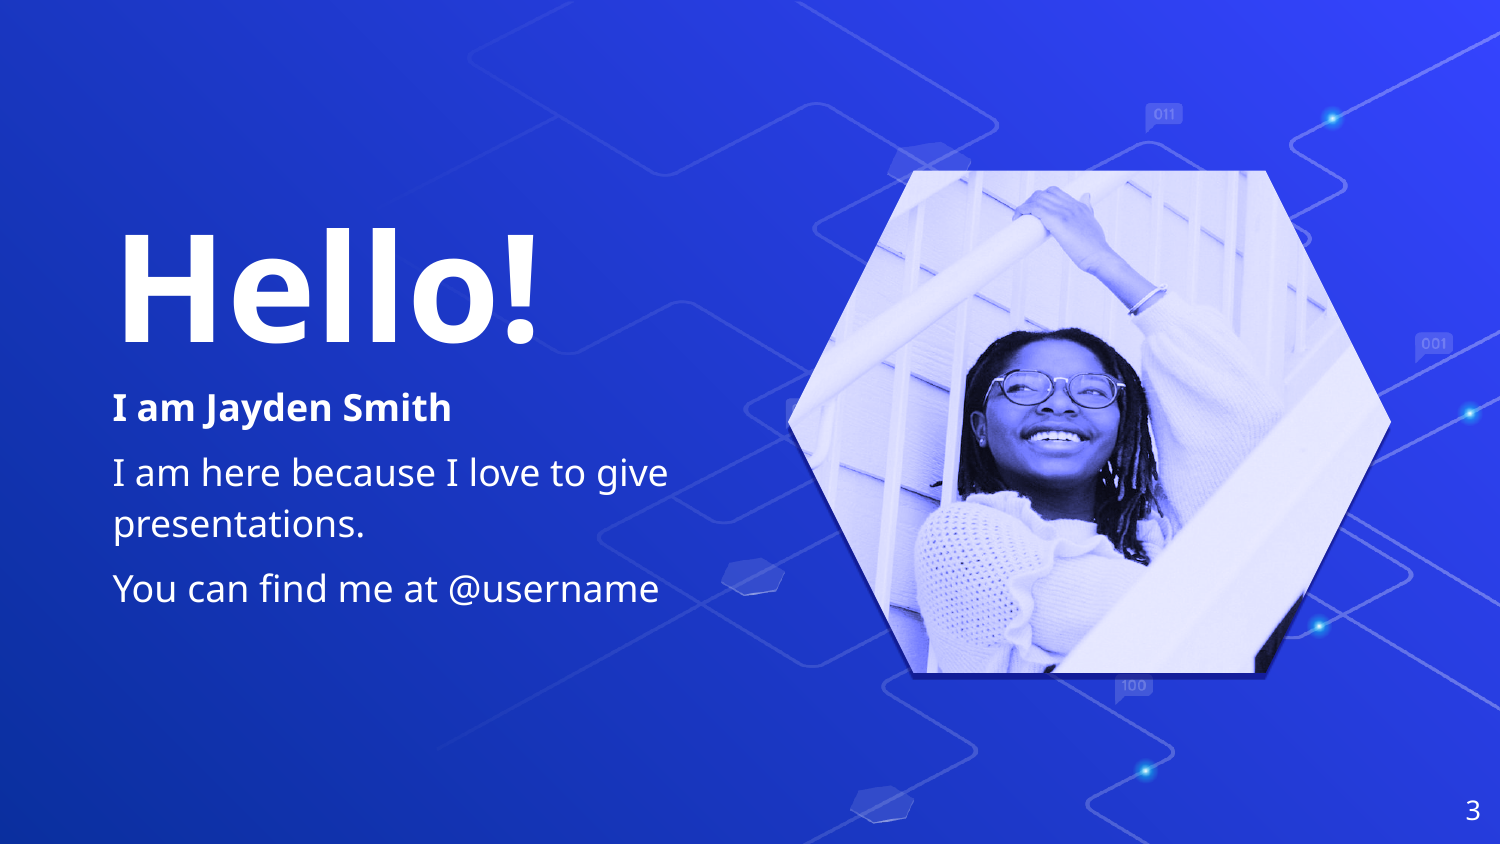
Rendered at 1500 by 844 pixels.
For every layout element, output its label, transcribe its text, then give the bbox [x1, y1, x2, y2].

text_box [788, 170, 1392, 673]
subtitle I am Jayden Smith I am here because I love to give presentations. You can find me at @username [112, 377, 706, 624]
title Hello! [112, 220, 706, 373]
picture [0, 0, 1500, 844]
slide_number <number> [1391, 779, 1482, 844]
